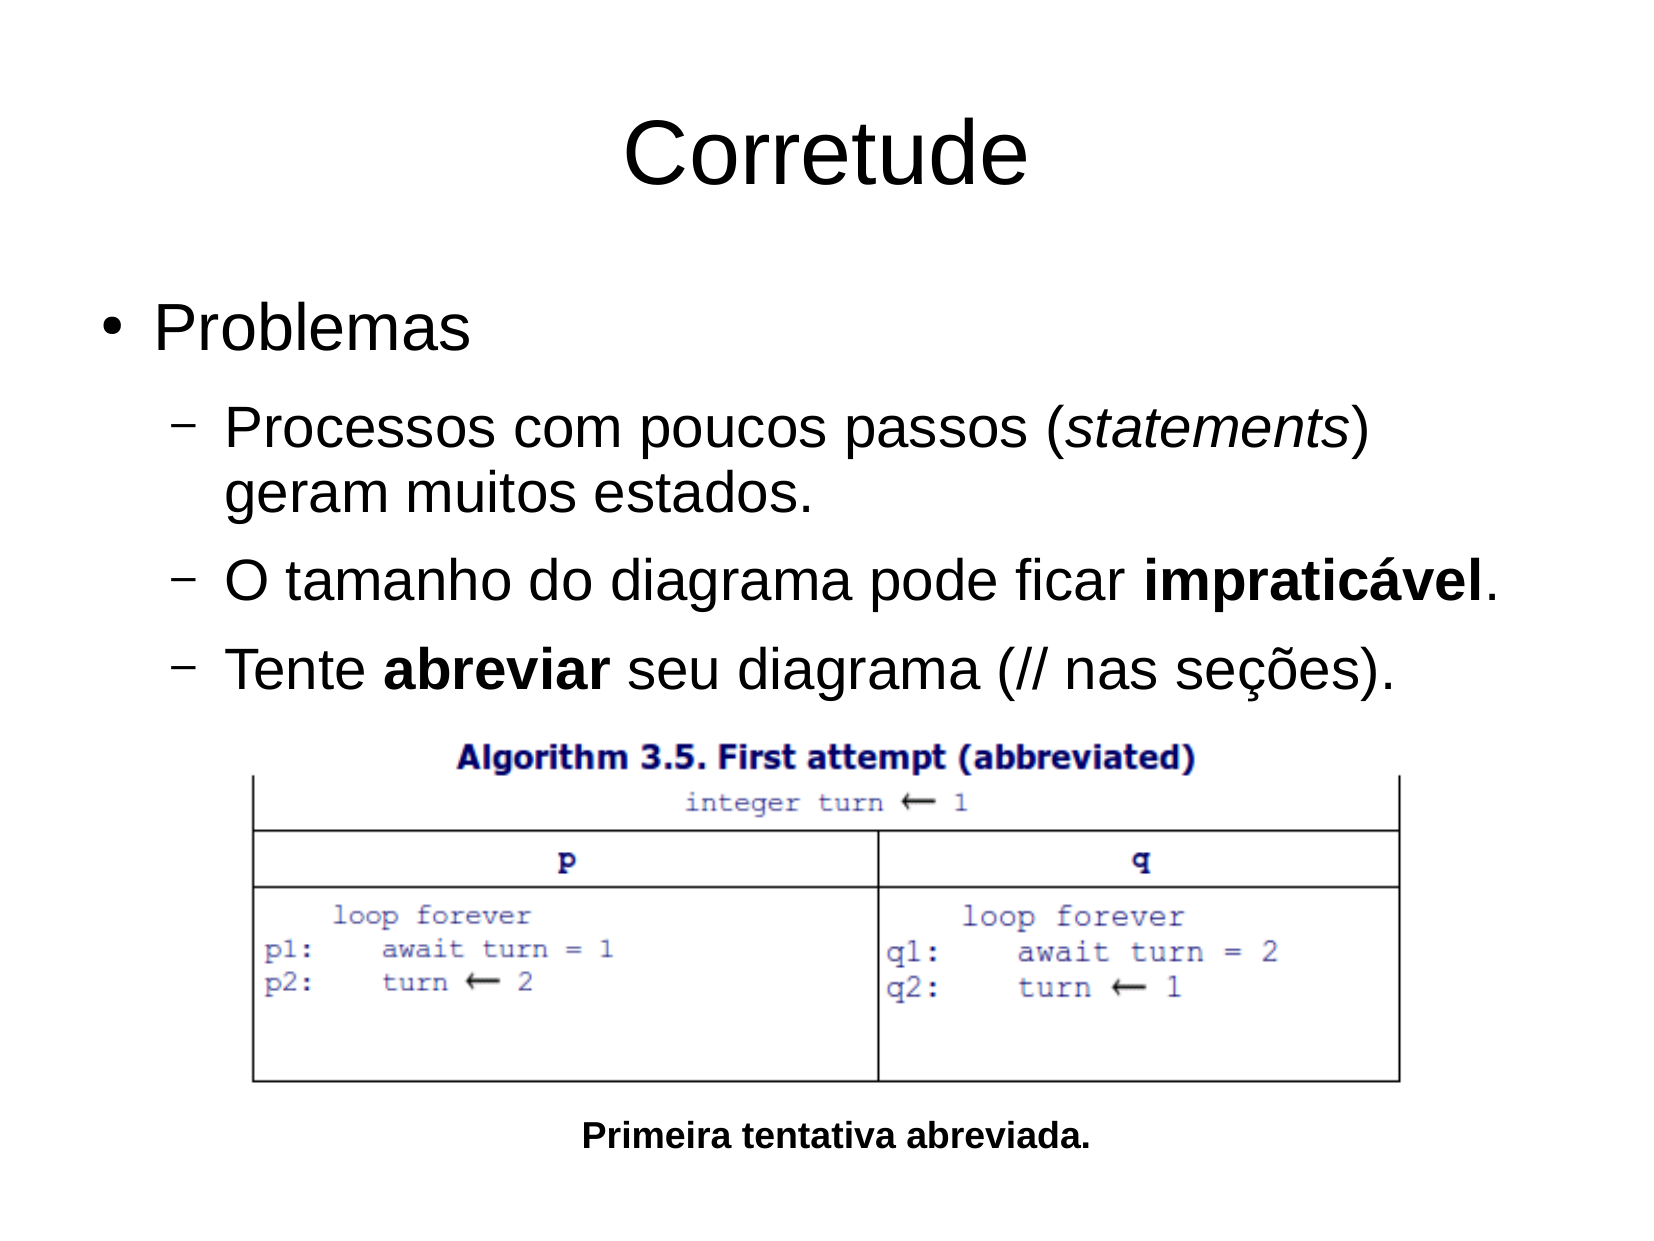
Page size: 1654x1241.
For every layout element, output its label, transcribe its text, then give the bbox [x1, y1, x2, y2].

title Corretude [82, 49, 1571, 257]
list Problemas Processos com poucos passos (statements) geram muitos estados. O tamanho do diagrama pode ficar impraticável. Tente abreviar seu diagrama (// nas seções). [82, 290, 1538, 1010]
picture [236, 732, 1424, 1108]
text_box Primeira tentativa abreviada. [566, 1107, 1107, 1164]
